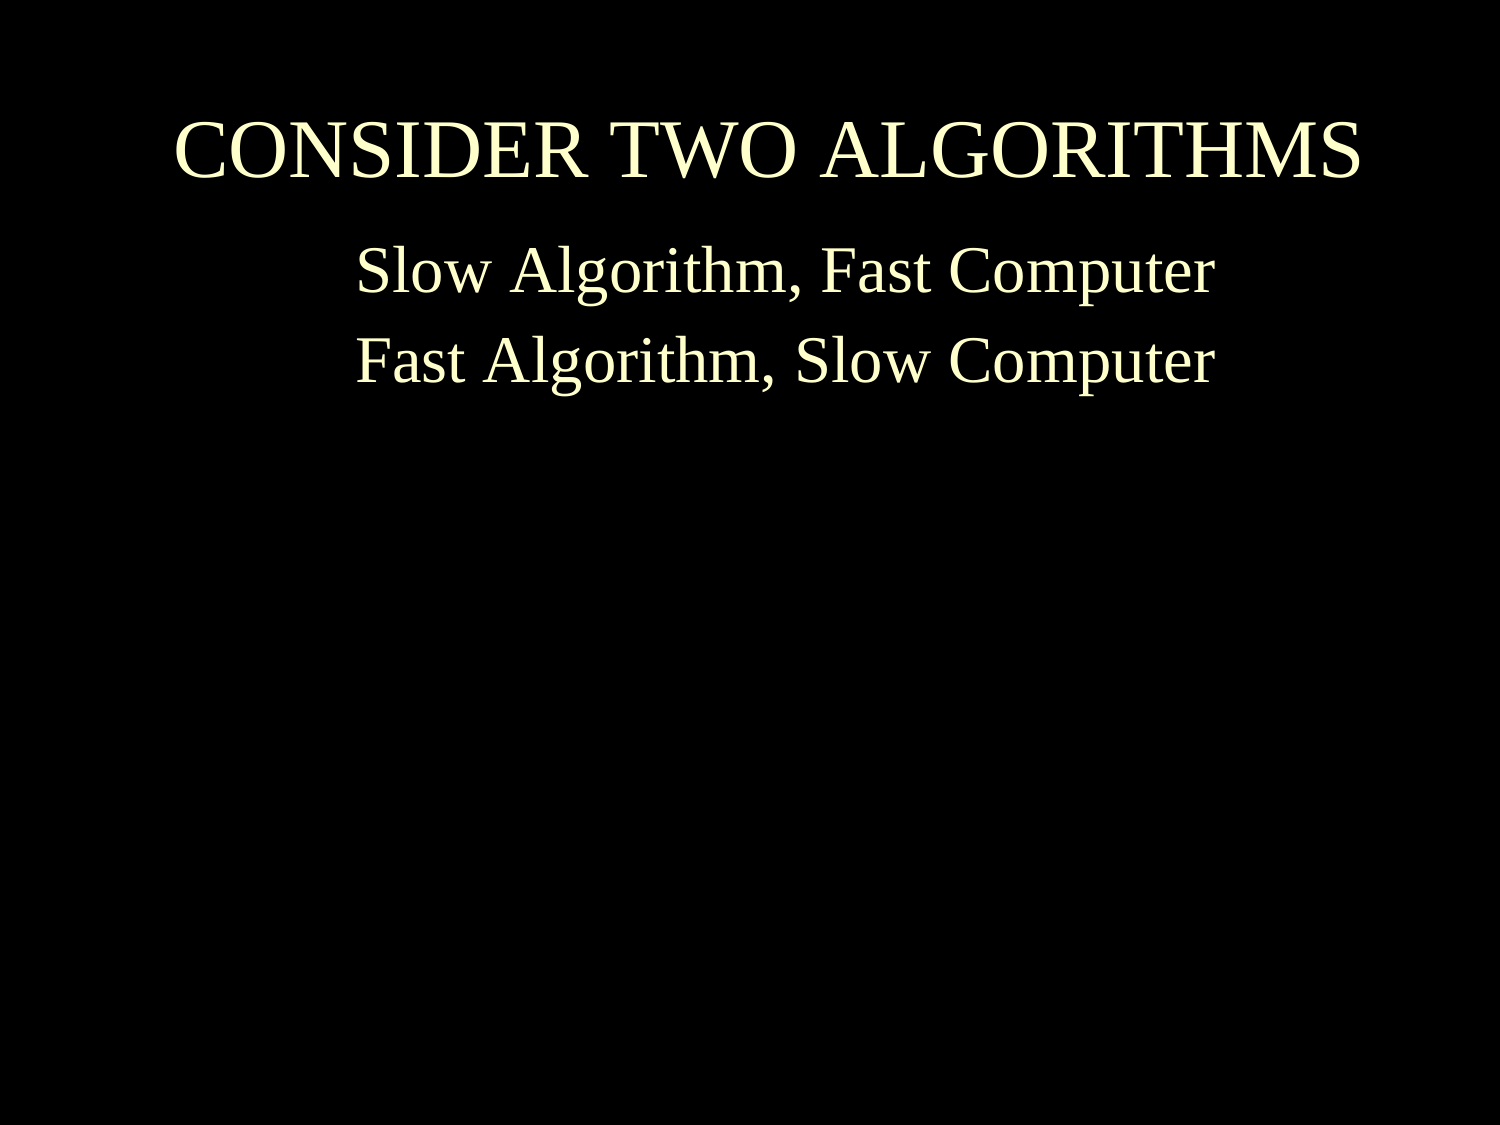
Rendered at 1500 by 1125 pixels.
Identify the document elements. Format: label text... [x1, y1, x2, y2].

title CONSIDER TWO ALGORITHMS [112, 72, 1426, 224]
list Slow Algorithm, Fast Computer Fast Algorithm, Slow Computer [75, 224, 1497, 947]
